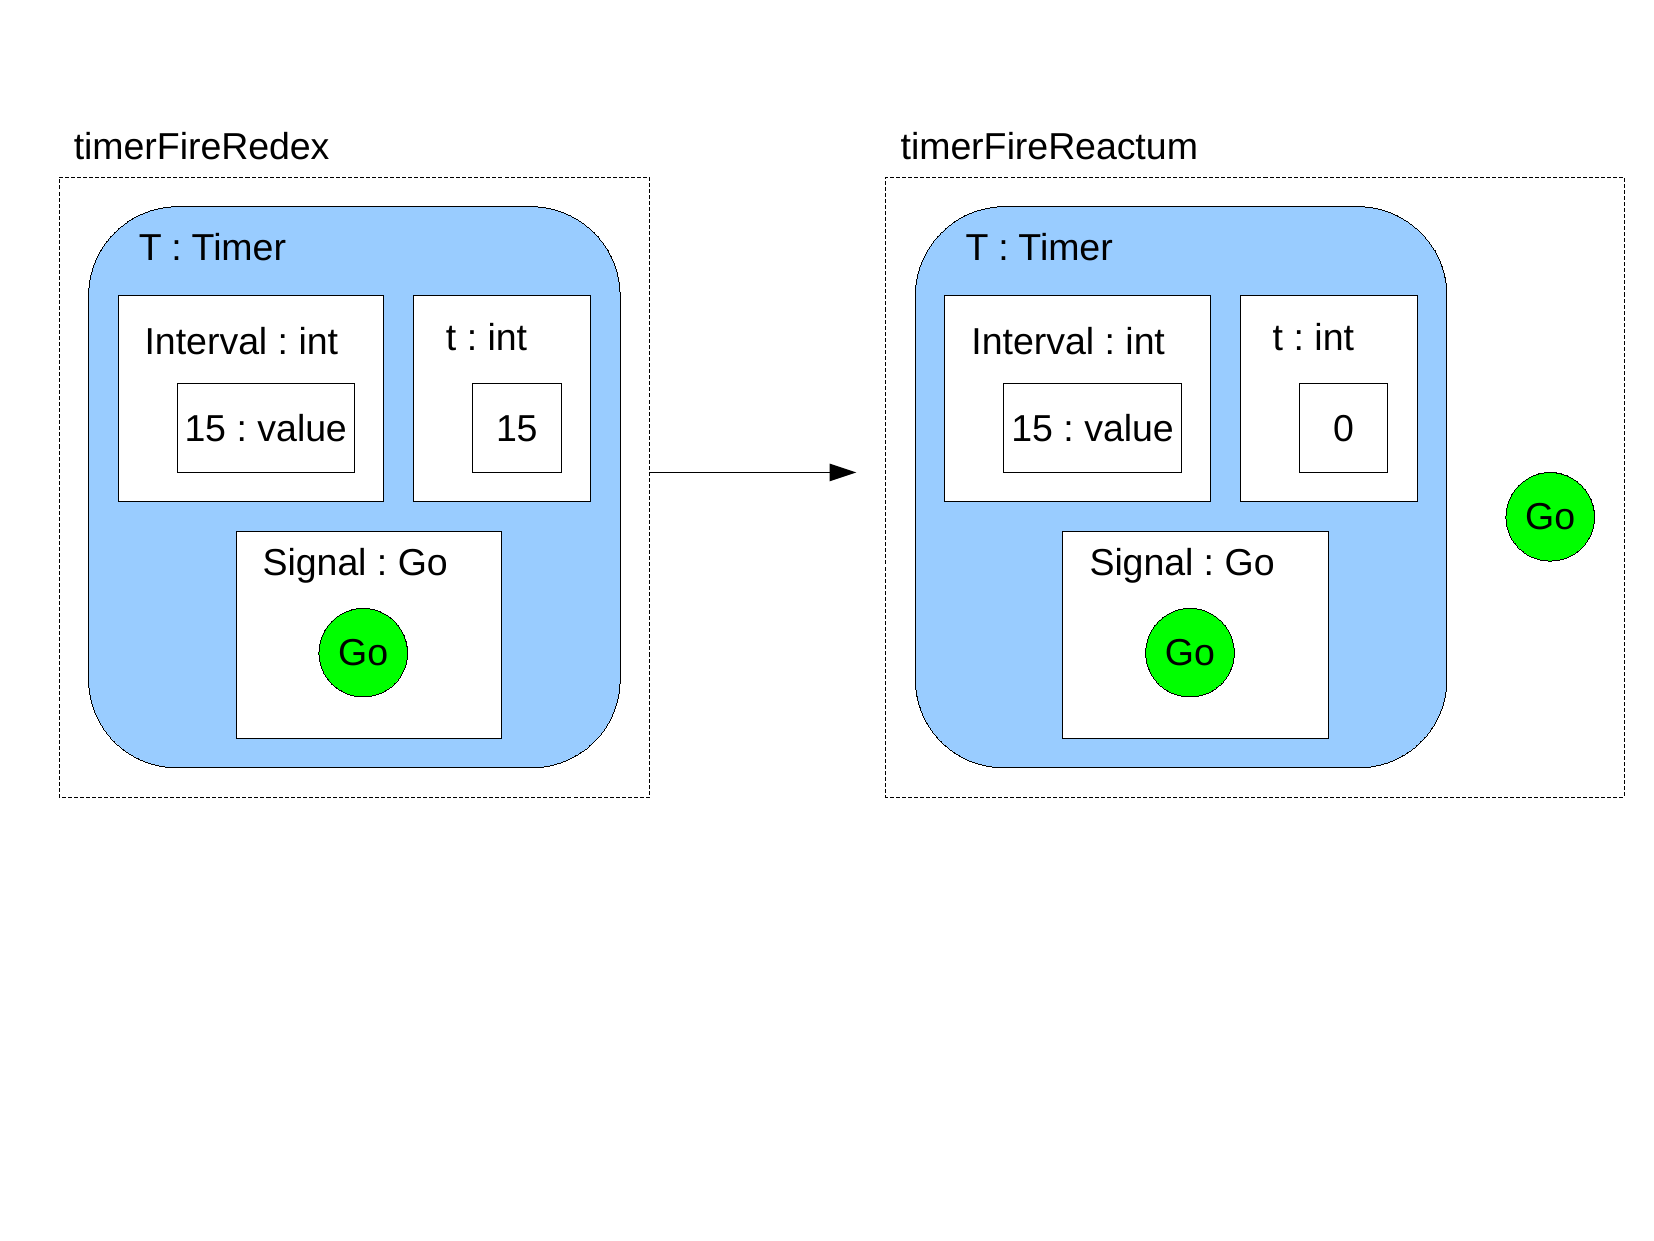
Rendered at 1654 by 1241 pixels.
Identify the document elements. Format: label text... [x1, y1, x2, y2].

text_box Interval : int [956, 312, 1211, 370]
text_box 15 : value [1003, 383, 1182, 473]
text_box t : int [431, 309, 550, 367]
text_box 0 [1299, 383, 1388, 473]
text_box Signal : Go [248, 533, 502, 591]
text_box Go [1145, 608, 1235, 697]
text_box [88, 206, 621, 768]
text_box T : Timer [124, 218, 397, 276]
text_box timerFireReactum [885, 118, 1213, 175]
text_box T : Timer [950, 218, 1224, 276]
text_box Go [318, 608, 408, 697]
text_box [915, 206, 1447, 768]
text_box Signal : Go [1074, 533, 1329, 591]
text_box t : int [1257, 309, 1376, 367]
text_box 15 : value [177, 383, 355, 473]
text_box 15 [472, 383, 562, 473]
text_box Go [1505, 472, 1595, 562]
text_box timerFireRedex [59, 118, 345, 175]
text_box Interval : int [129, 312, 384, 370]
